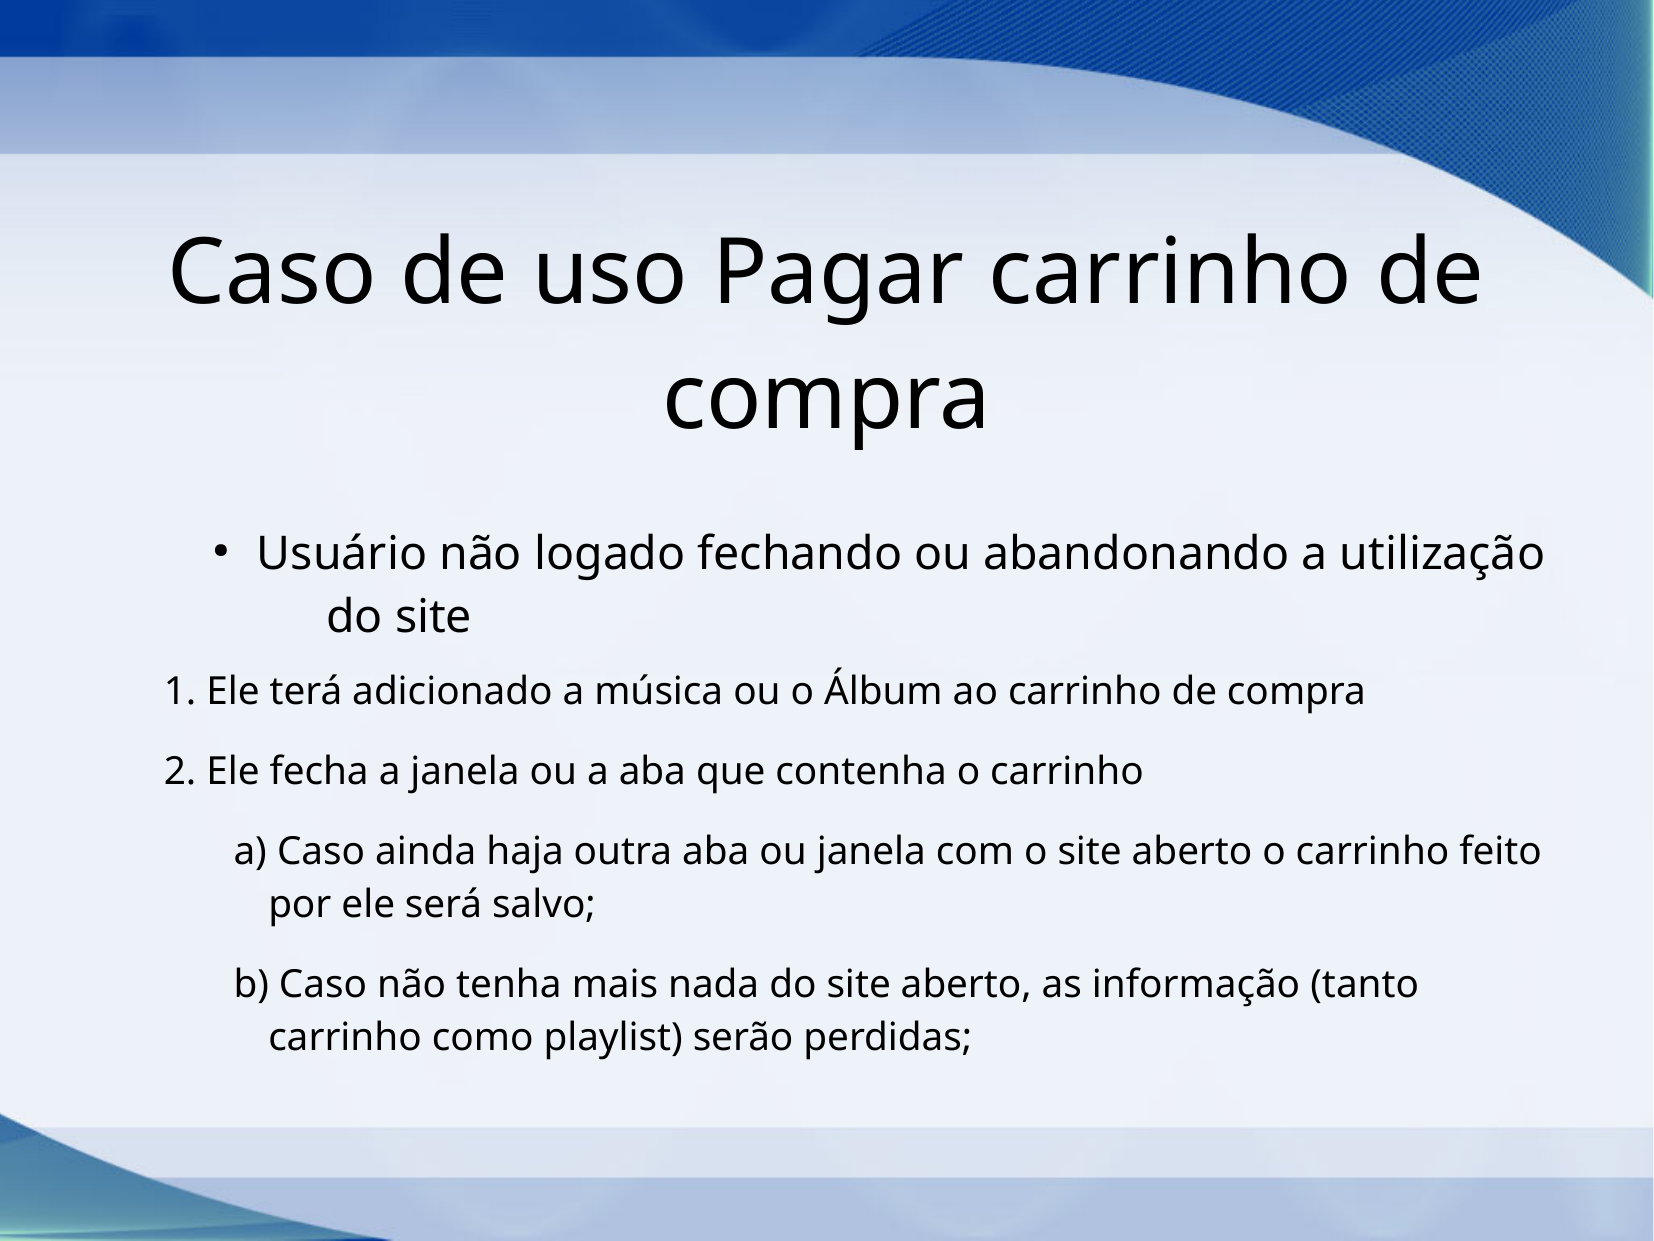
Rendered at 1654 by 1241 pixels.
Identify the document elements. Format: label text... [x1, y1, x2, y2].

list Usuário não logado fechando ou abandonando a utilização do site 1. Ele terá adicionado a música ou o Álbum ao carrinho de compra 2. Ele fecha a janela ou a aba que contenha o carrinho a) Caso ainda haja outra aba ou janela com o site aberto o carrinho feito por ele será salvo; b) Caso não tenha mais nada do site aberto, as informação (tanto carrinho como playlist) serão perdidas; [59, 519, 1548, 1063]
title Caso de uso Pagar carrinho de compra [82, 225, 1571, 435]
picture [0, 0, 1654, 1241]
